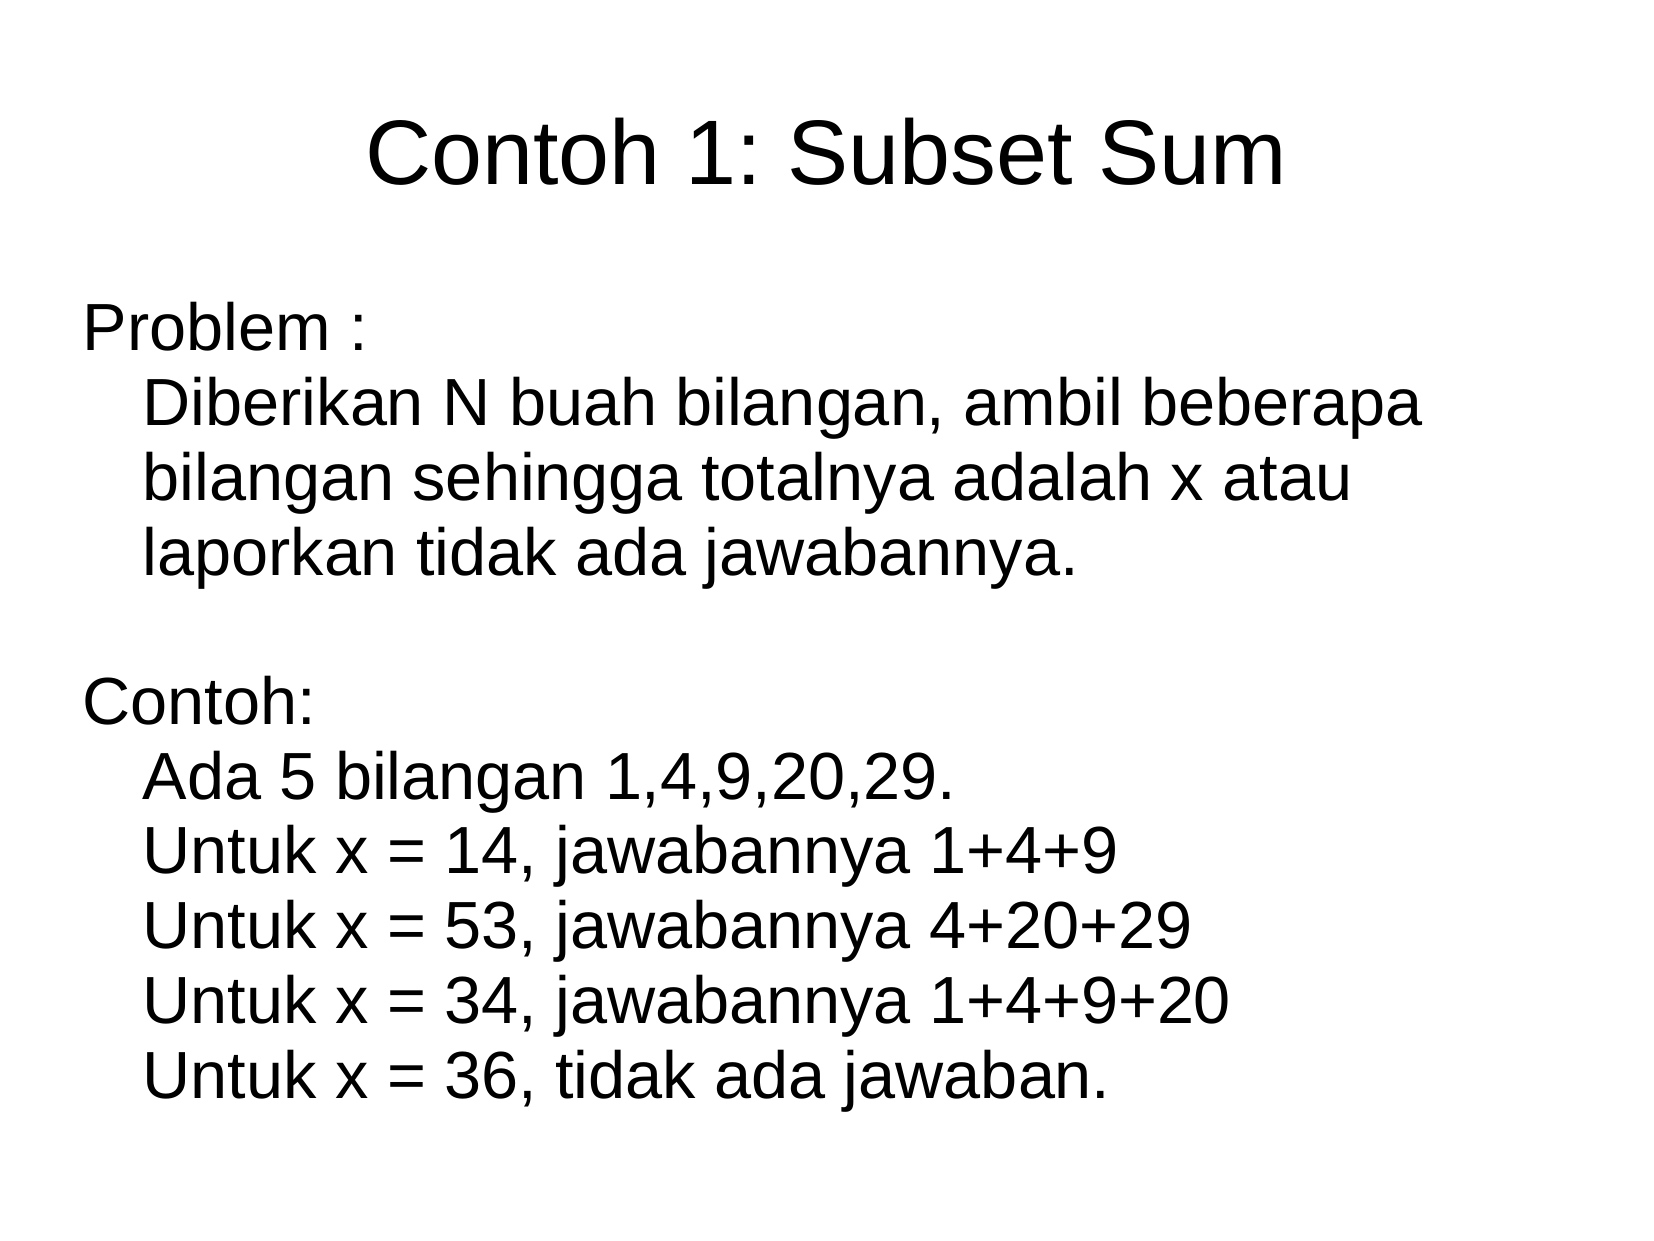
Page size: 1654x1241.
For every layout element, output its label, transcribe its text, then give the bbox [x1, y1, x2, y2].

subtitle Problem : Diberikan N buah bilangan, ambil beberapa bilangan sehingga totalnya adalah x atau laporkan tidak ada jawabannya. Contoh: Ada 5 bilangan 1,4,9,20,29. Untuk x = 14, jawabannya 1+4+9 Untuk x = 53, jawabannya 4+20+29 Untuk x = 34, jawabannya 1+4+9+20 Untuk x = 36, tidak ada jawaban. [82, 290, 1571, 1188]
title Contoh 1: Subset Sum [82, 49, 1571, 257]
